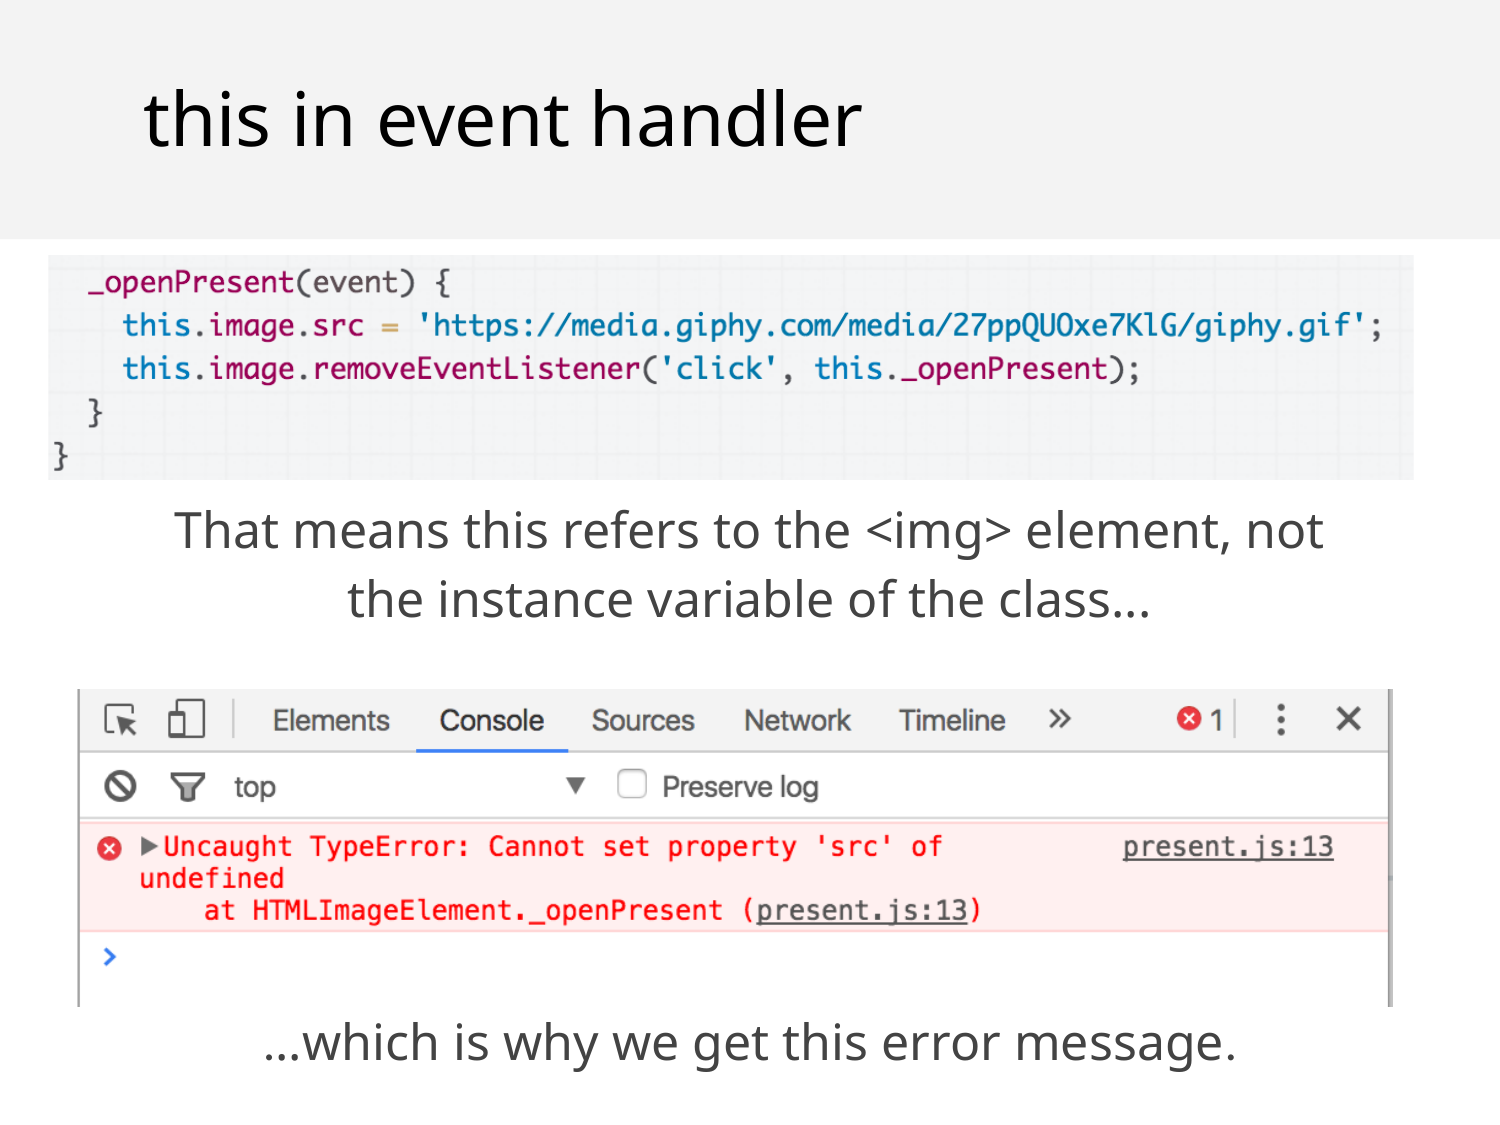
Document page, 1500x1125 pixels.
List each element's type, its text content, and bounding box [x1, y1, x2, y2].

title this in event handler [128, 56, 1372, 183]
list ...which is why we get this error message. [128, 986, 1372, 1069]
list That means this refers to the <img> element, not the instance variable of the class... [128, 480, 1372, 606]
picture [69, 689, 1393, 1007]
picture [48, 255, 1414, 480]
